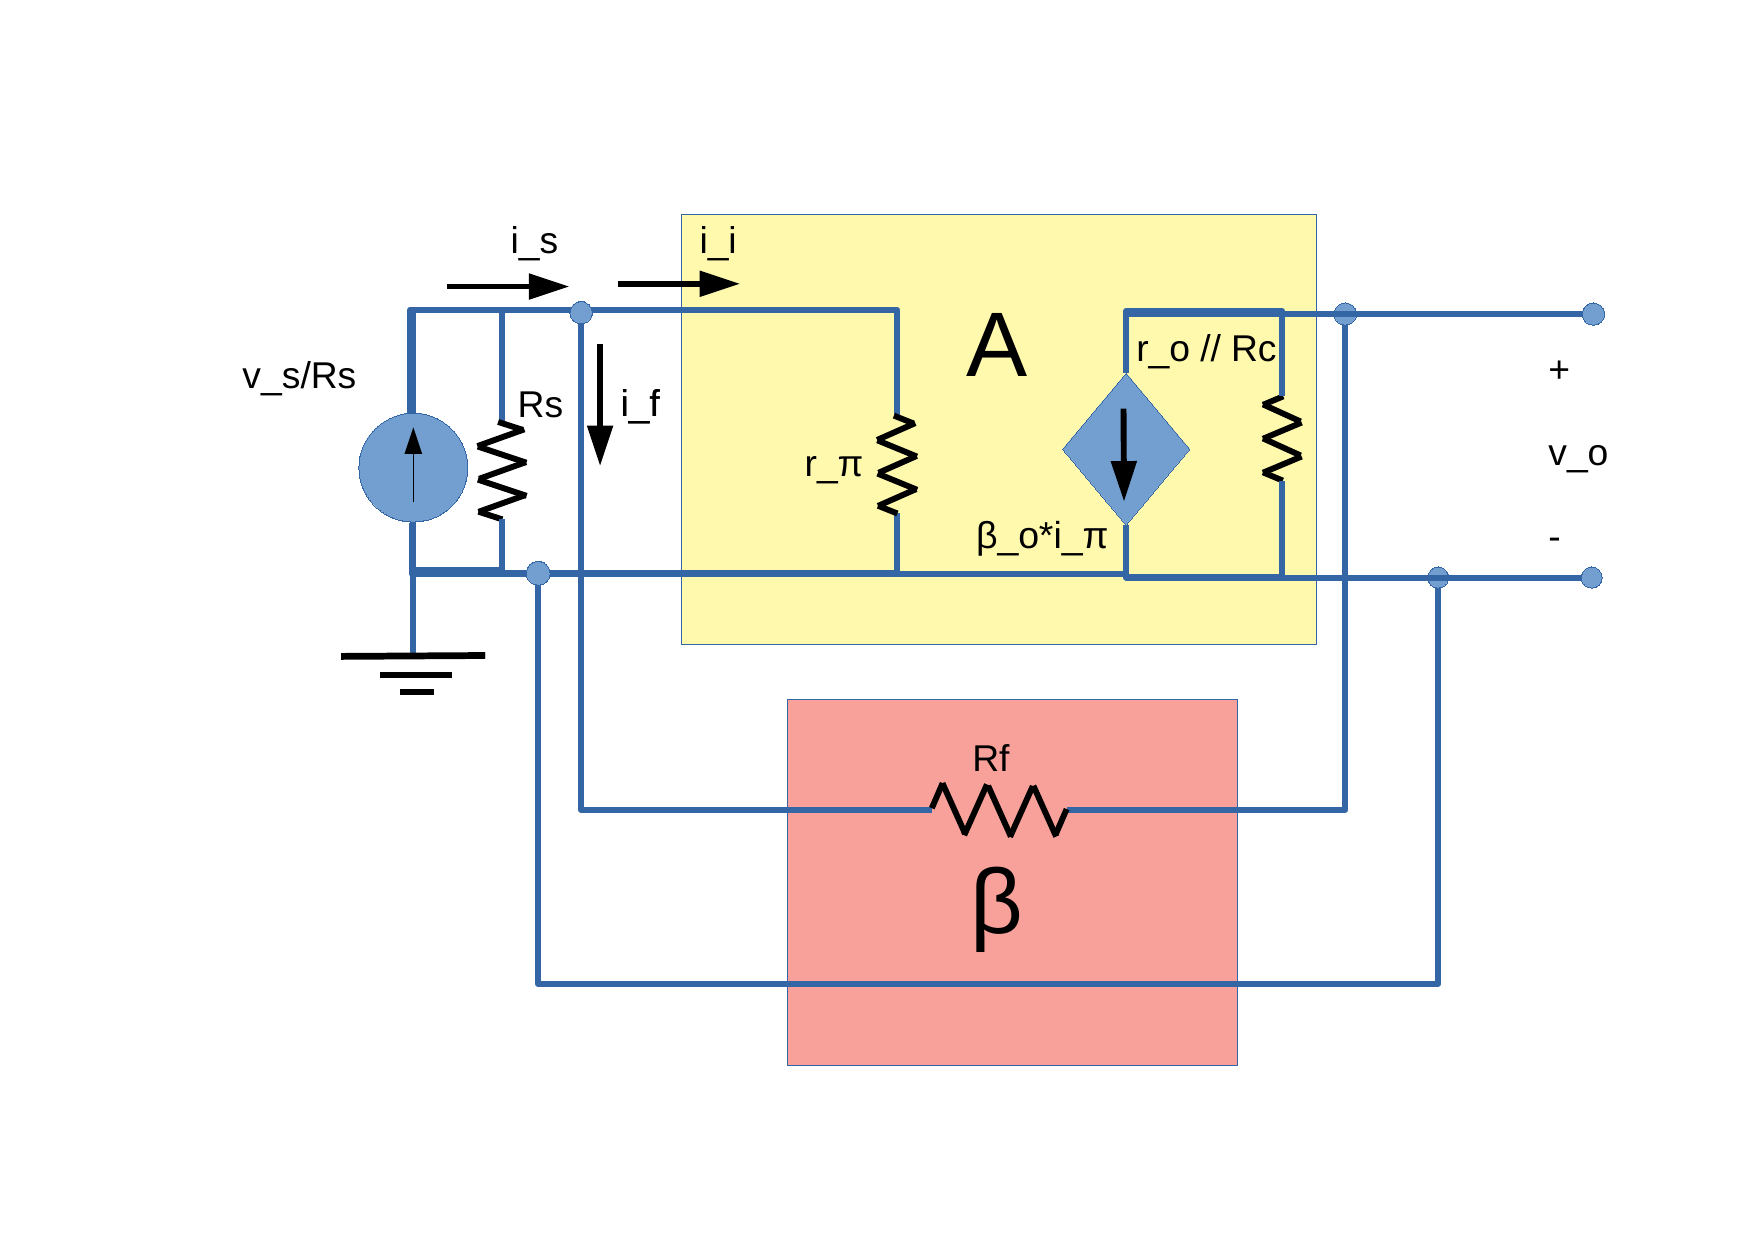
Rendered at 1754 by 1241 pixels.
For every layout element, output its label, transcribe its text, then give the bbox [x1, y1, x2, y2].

text_box [1273, 317, 1317, 575]
text_box [787, 793, 1238, 981]
text_box β_o*i_π [961, 507, 1126, 607]
text_box [1582, 302, 1605, 326]
text_box [879, 445, 906, 468]
text_box i_f [605, 375, 768, 469]
text_box [1428, 566, 1449, 575]
text_box [1428, 581, 1448, 588]
text_box [1581, 566, 1603, 589]
text_box i_i [684, 212, 847, 306]
text_box Rs [502, 427, 510, 433]
text_box r_o // Rc [1121, 320, 1293, 414]
text_box [787, 699, 1238, 826]
text_box [1334, 317, 1357, 325]
text_box β [956, 842, 1016, 980]
text_box [879, 478, 906, 501]
text_box + v_o - [1533, 340, 1695, 565]
text_box Rs [502, 376, 578, 470]
text_box Rf [973, 793, 1001, 824]
text_box Rs [502, 459, 514, 467]
text_box [681, 577, 1317, 645]
text_box [787, 987, 1238, 1066]
text_box A [952, 285, 1012, 417]
text_box [681, 214, 1317, 574]
text_box [526, 561, 551, 585]
text_box [681, 313, 904, 570]
text_box [358, 413, 468, 522]
text_box Rf [1020, 813, 1025, 824]
text_box i_s [495, 212, 658, 306]
text_box [1334, 302, 1357, 311]
text_box Rf [957, 730, 1025, 824]
text_box v_s/Rs [227, 347, 390, 441]
text_box r_π [789, 435, 879, 529]
text_box [569, 306, 593, 324]
